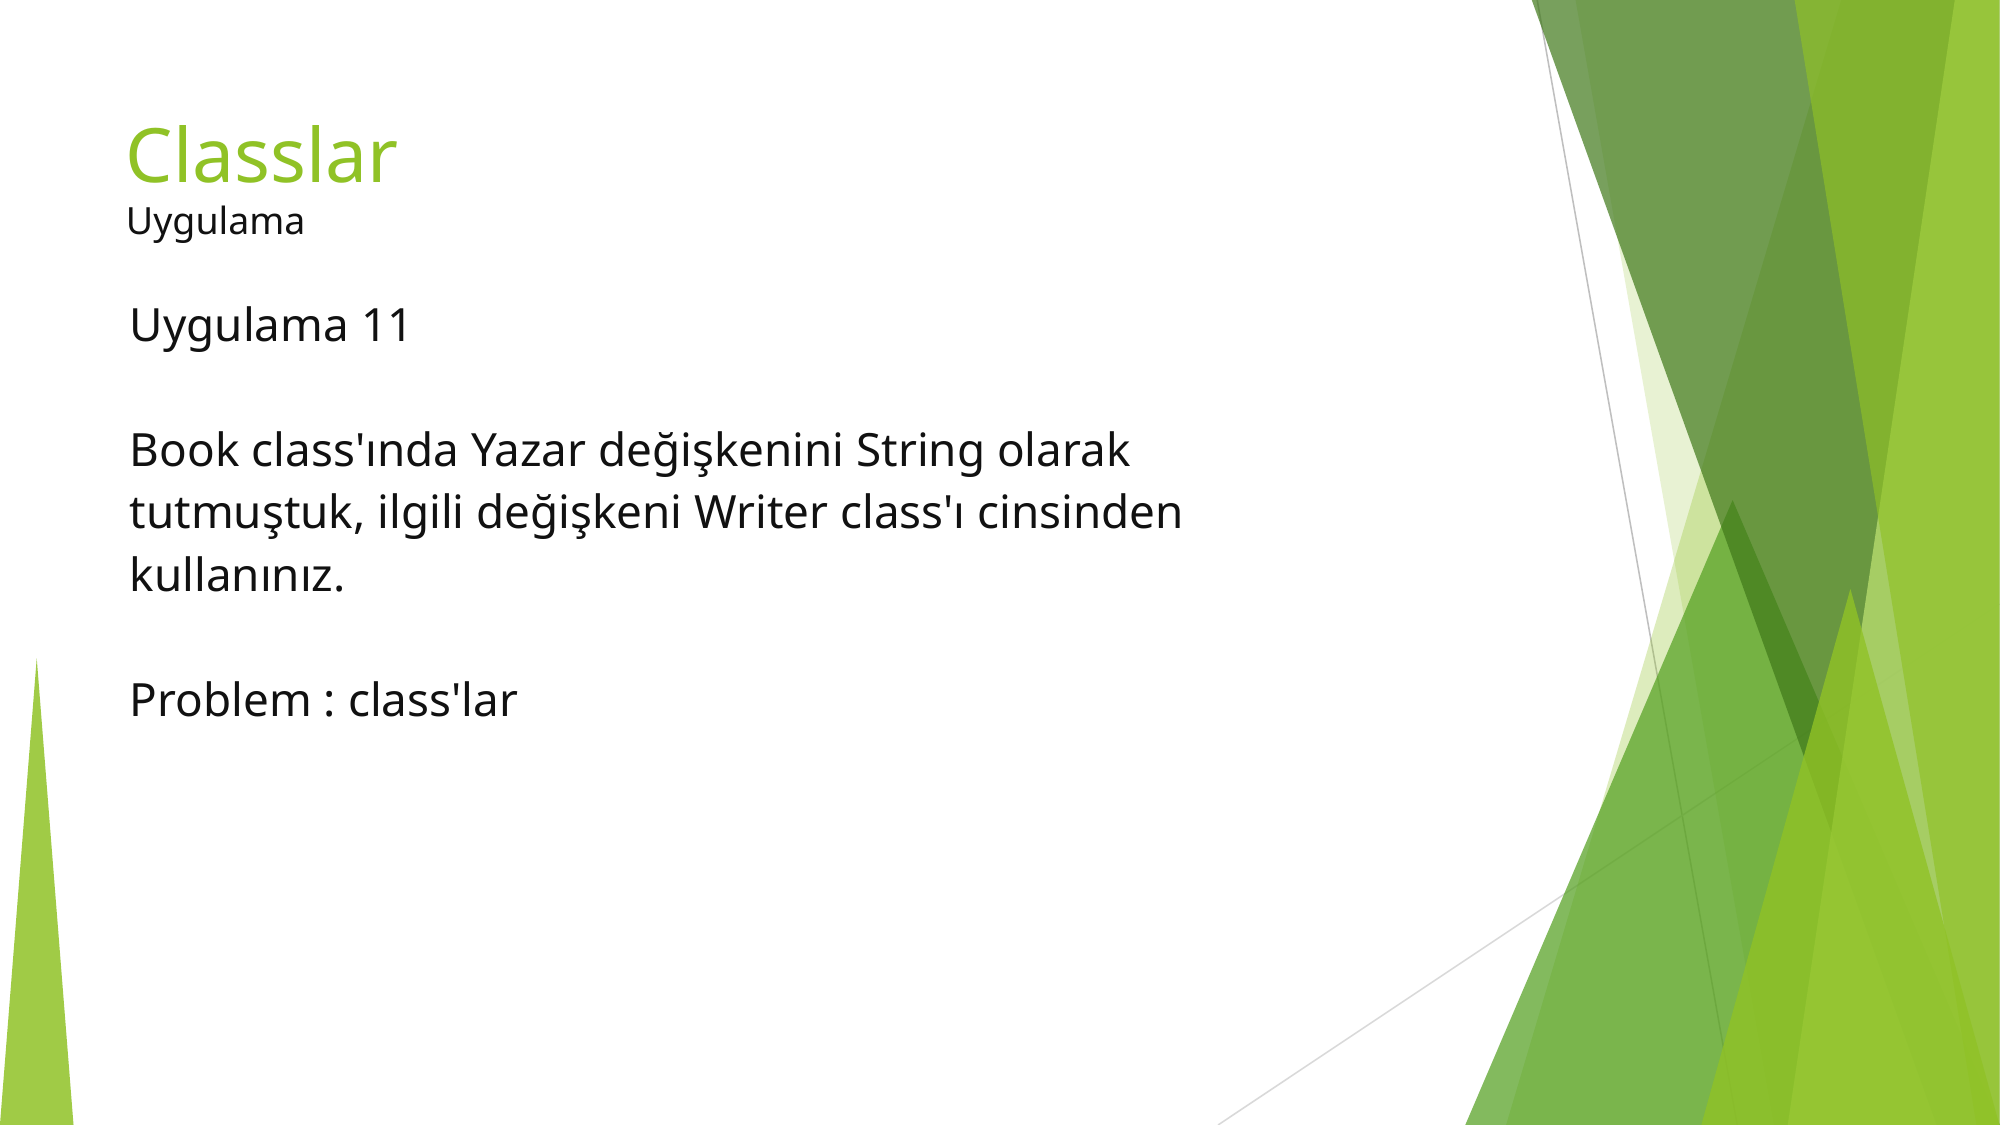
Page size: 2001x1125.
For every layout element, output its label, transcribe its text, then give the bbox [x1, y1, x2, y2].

title Classlar Uygulama [111, 99, 1522, 317]
text_box Uygulama 11 Book class'ında Yazar değişkenini String olarak tutmuştuk, ilgili değişkeni Writer class'ı cinsinden kullanınız. Problem : class'lar [129, 291, 1335, 919]
